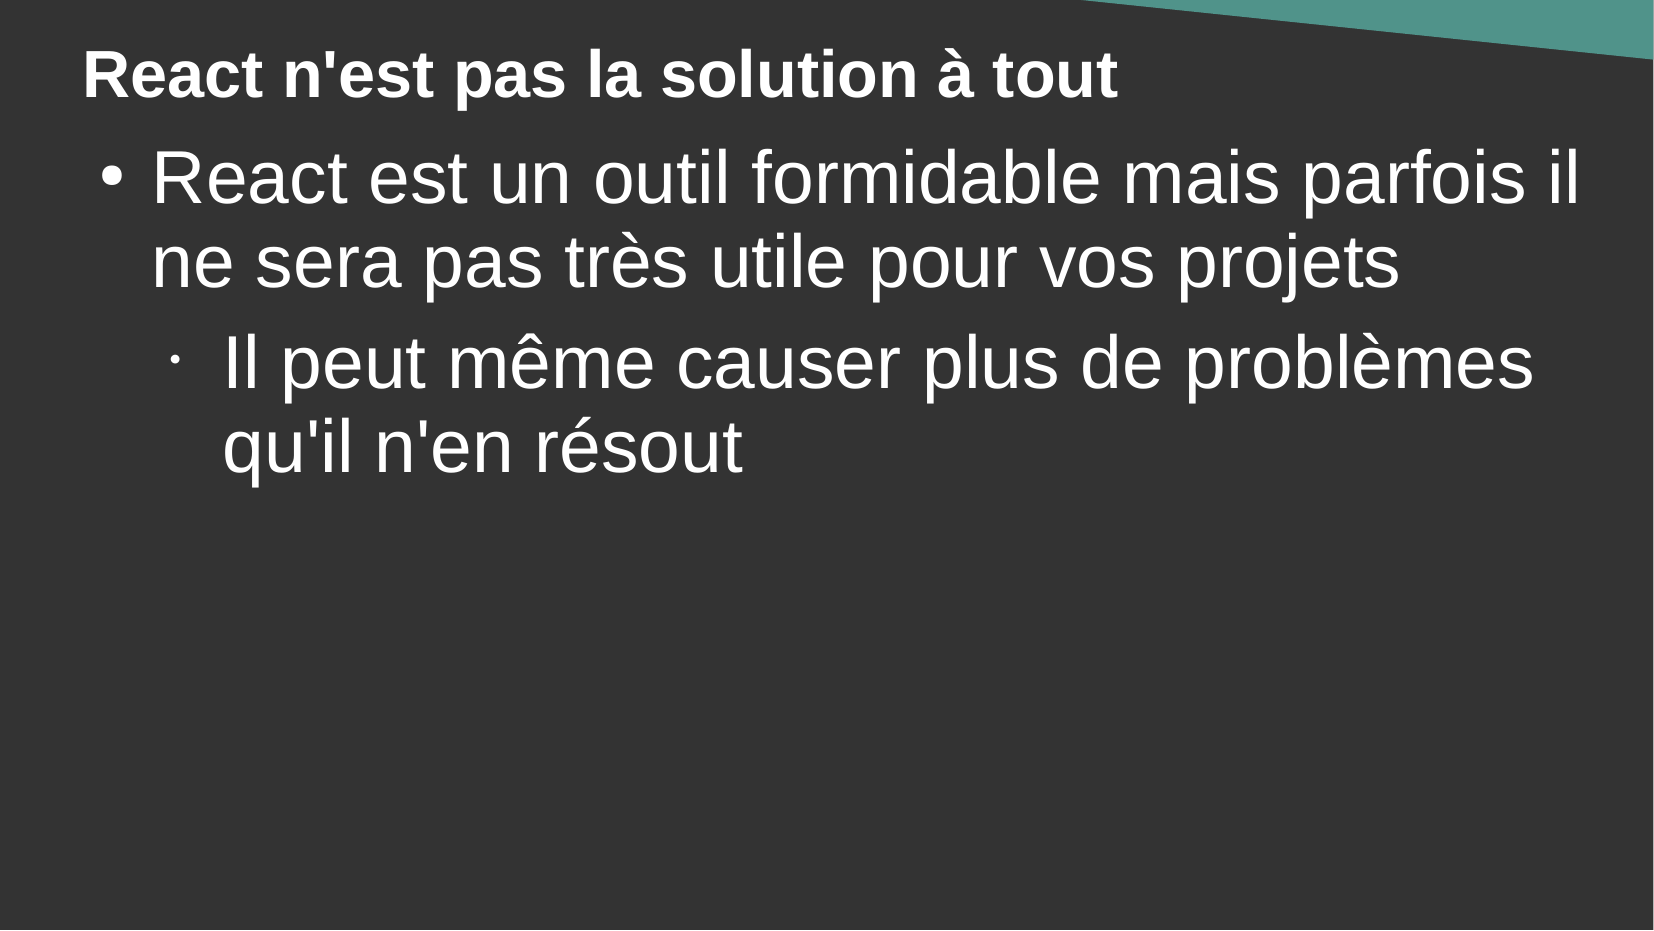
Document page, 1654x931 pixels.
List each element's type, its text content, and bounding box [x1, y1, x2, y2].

title React n'est pas la solution à tout [82, 37, 1571, 122]
text_box [1081, 0, 1654, 60]
list React est un outil formidable mais parfois il ne sera pas très utile pour vos projets Il peut même causer plus de problèmes qu'il n'en résout [80, 135, 1620, 804]
